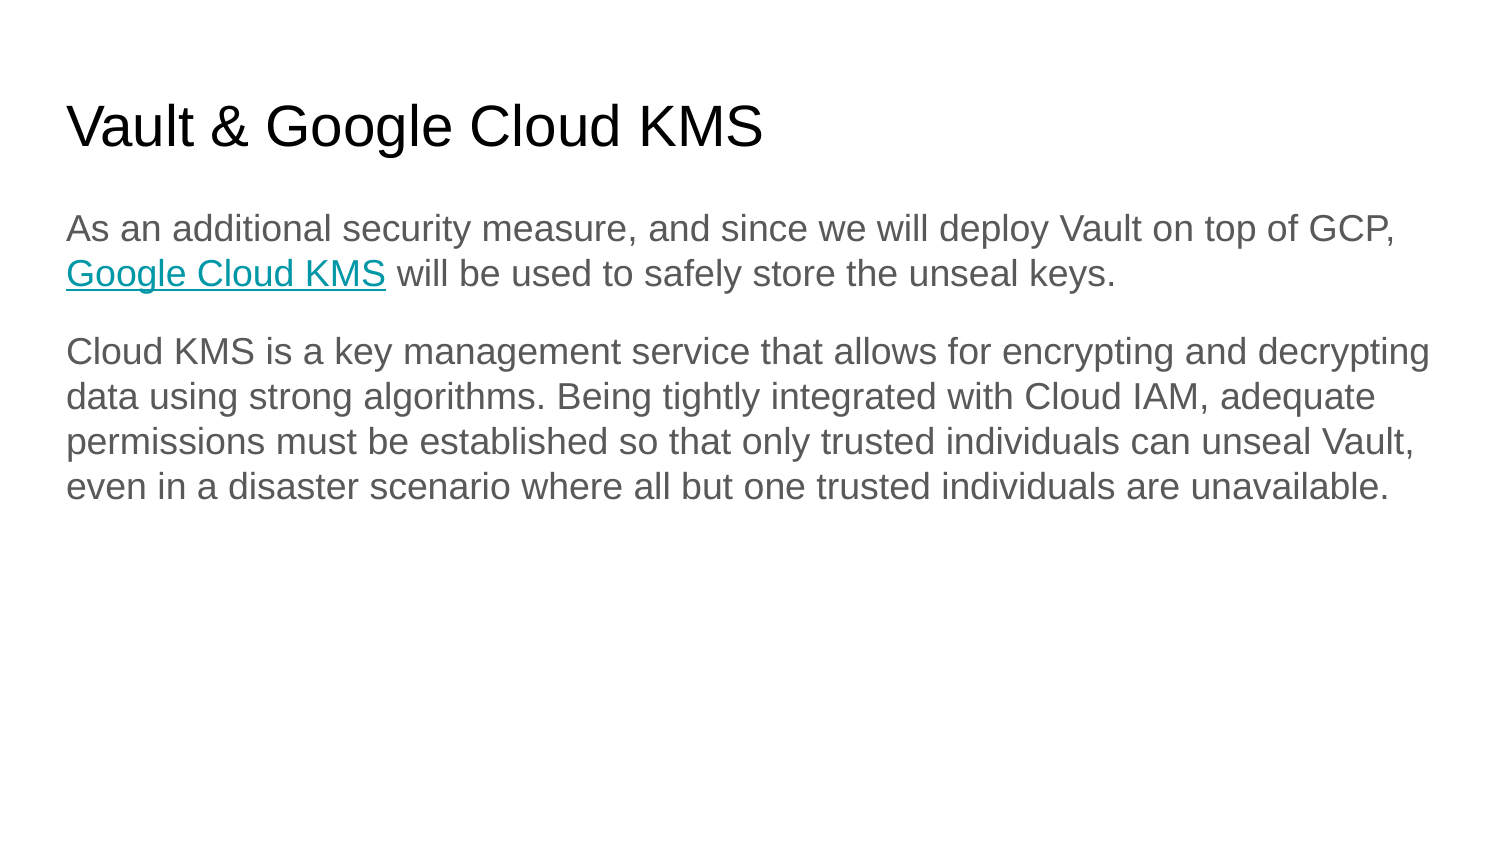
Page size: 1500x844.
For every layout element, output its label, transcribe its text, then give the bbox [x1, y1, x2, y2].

title Vault & Google Cloud KMS [51, 72, 1449, 167]
list As an additional security measure, and since we will deploy Vault on top of GCP, Google Cloud KMS will be used to safely store the unseal keys. Cloud KMS is a key management service that allows for encrypting and decrypting data using strong algorithms. Being tightly integrated with Cloud IAM, adequate permissions must be established so that only trusted individuals can unseal Vault, even in a disaster scenario where all but one trusted individuals are unavailable. [51, 189, 1449, 750]
